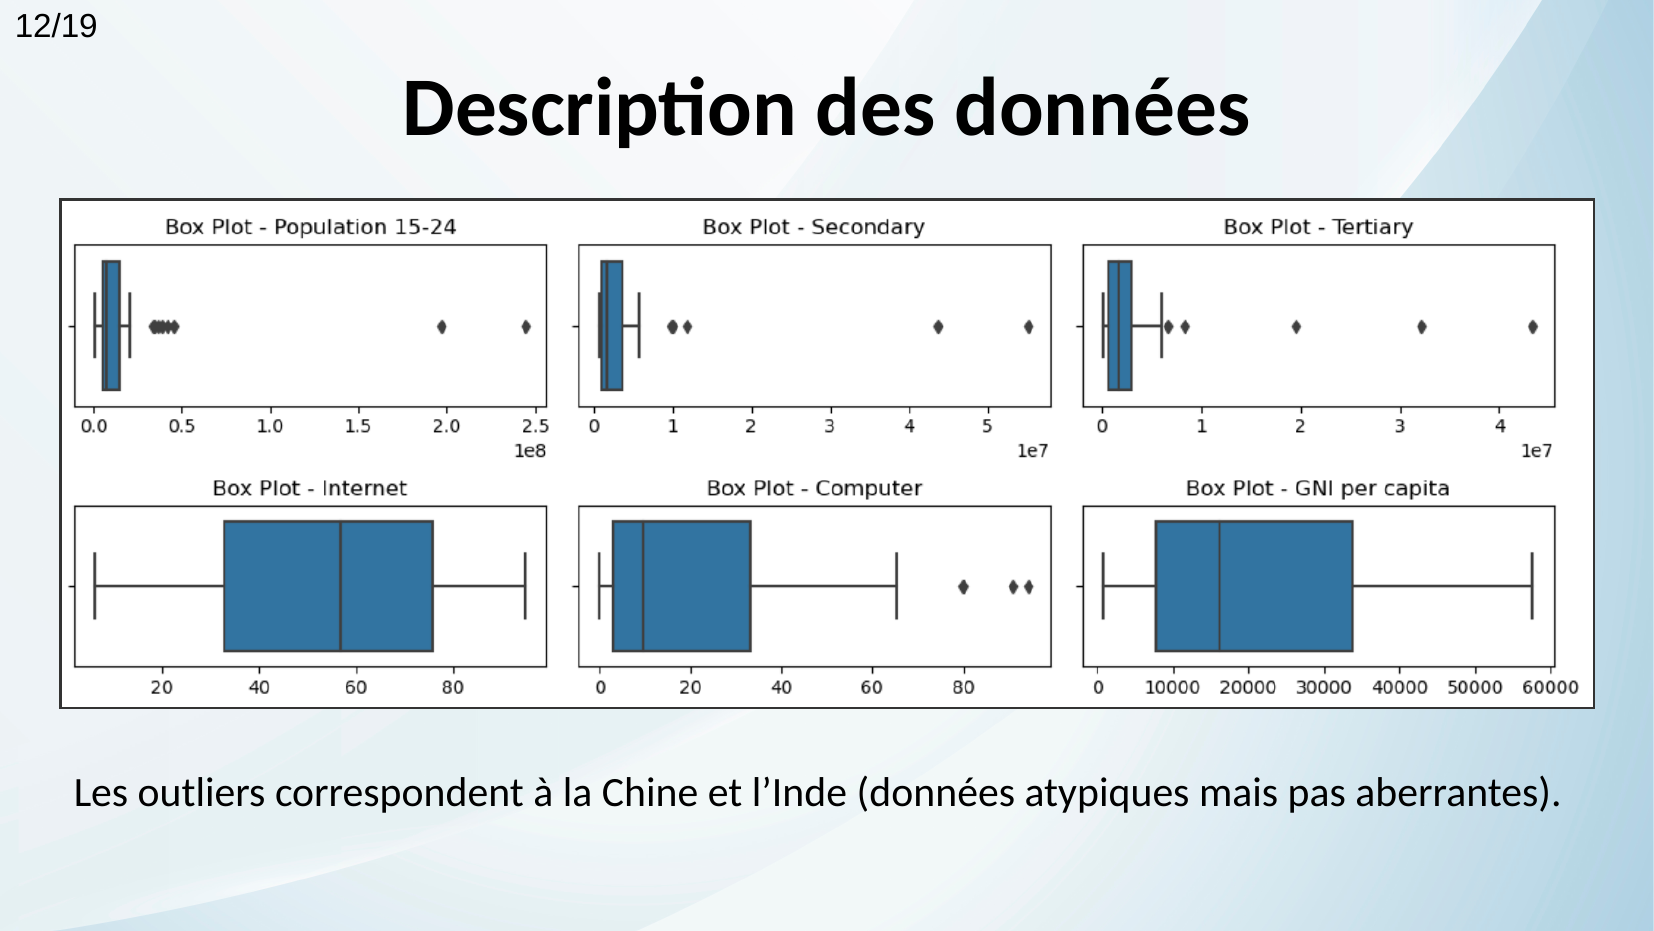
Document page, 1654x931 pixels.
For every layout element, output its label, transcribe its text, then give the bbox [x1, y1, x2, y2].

text_box Les outliers correspondent à la Chine et l’Inde (données atypiques mais pas aberrantes). [59, 767, 1595, 825]
title Description des données [82, 37, 1571, 193]
picture [0, 0, 1654, 931]
text_box 12/19 [0, 0, 119, 60]
